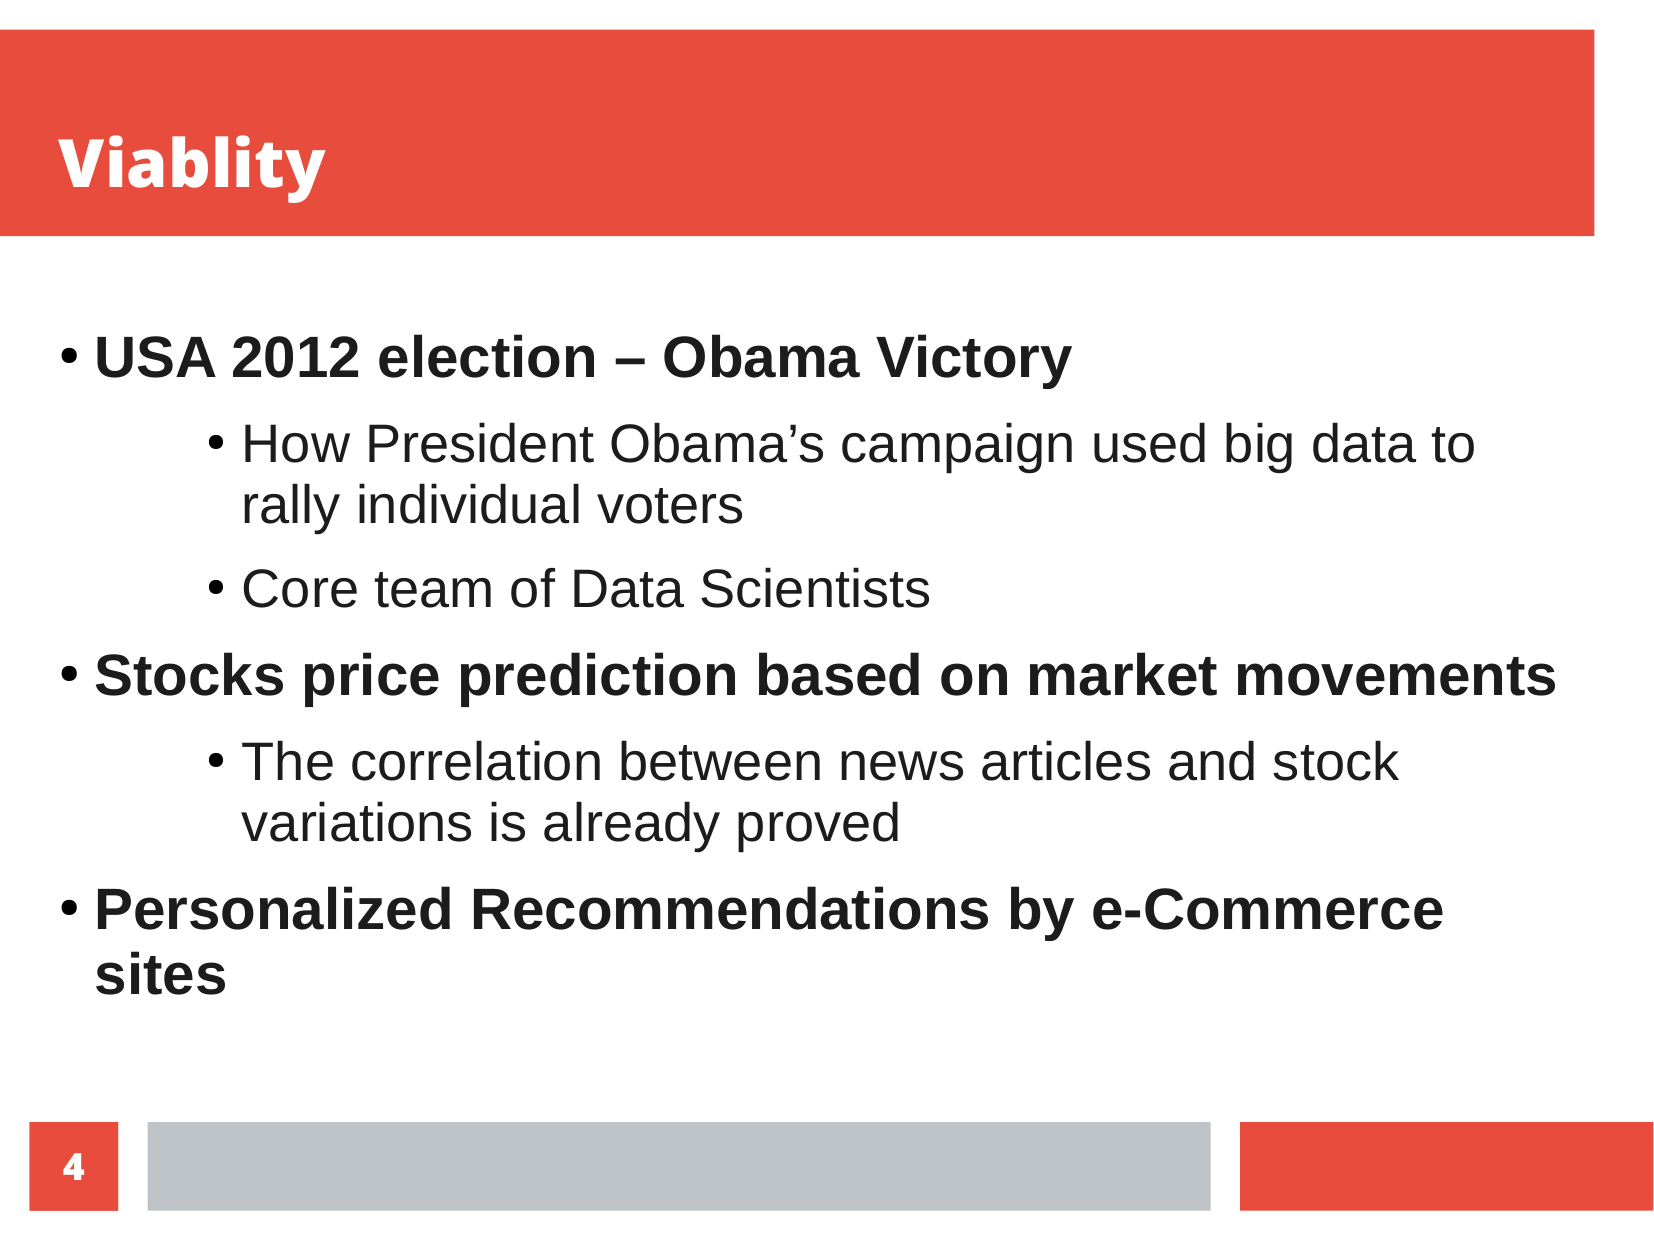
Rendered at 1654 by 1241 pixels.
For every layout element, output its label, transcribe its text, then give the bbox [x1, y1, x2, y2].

list USA 2012 election – Obama Victory How President Obama’s campaign used big data to rally individual voters Core team of Data Scientists Stocks price prediction based on market movements The correlation between news articles and stock variations is already proved Personalized Recommendations by e-Commerce sites [59, 324, 1565, 1093]
title Viablity [59, 59, 1595, 207]
